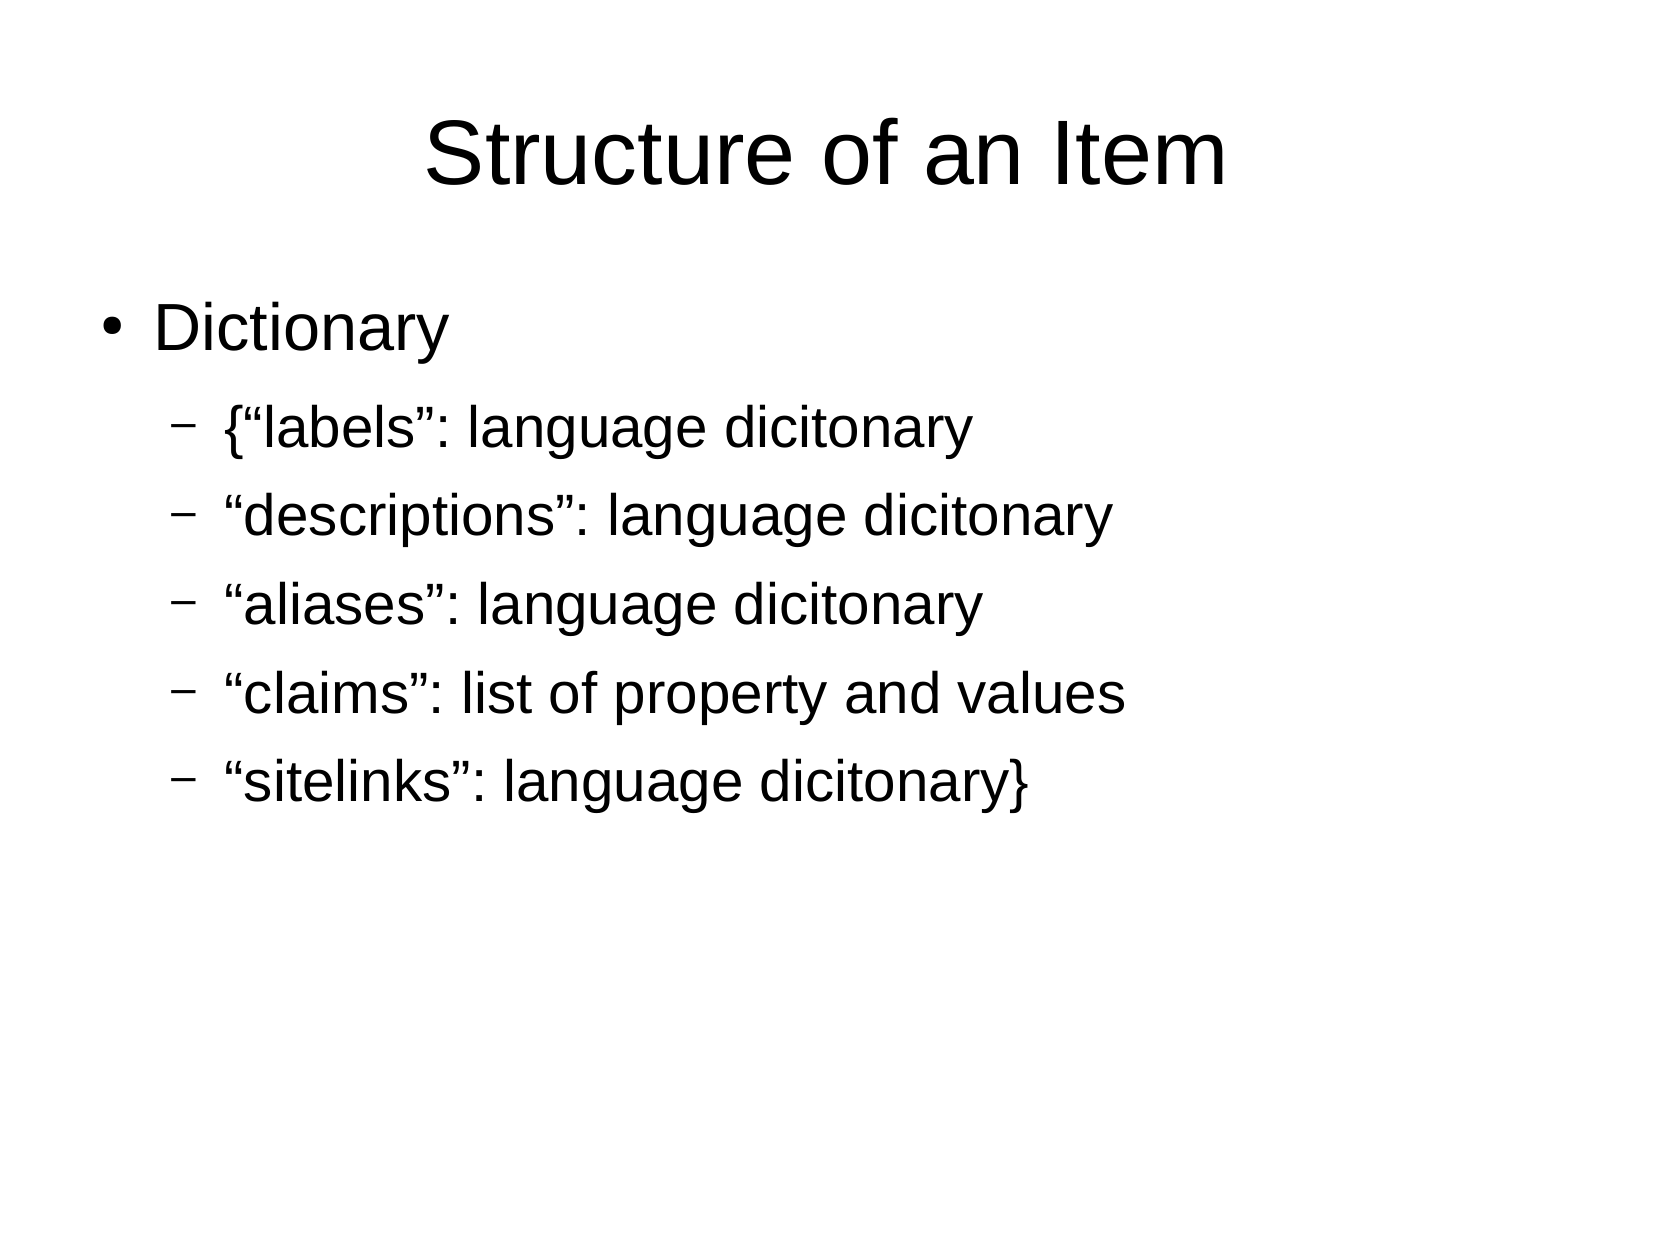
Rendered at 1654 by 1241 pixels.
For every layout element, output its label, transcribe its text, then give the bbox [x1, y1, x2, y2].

list Dictionary {“labels”: language dicitonary “descriptions”: language dicitonary “aliases”: language dicitonary “claims”: list of property and values “sitelinks”: language dicitonary} [82, 290, 1538, 1010]
title Structure of an Item [82, 49, 1571, 257]
